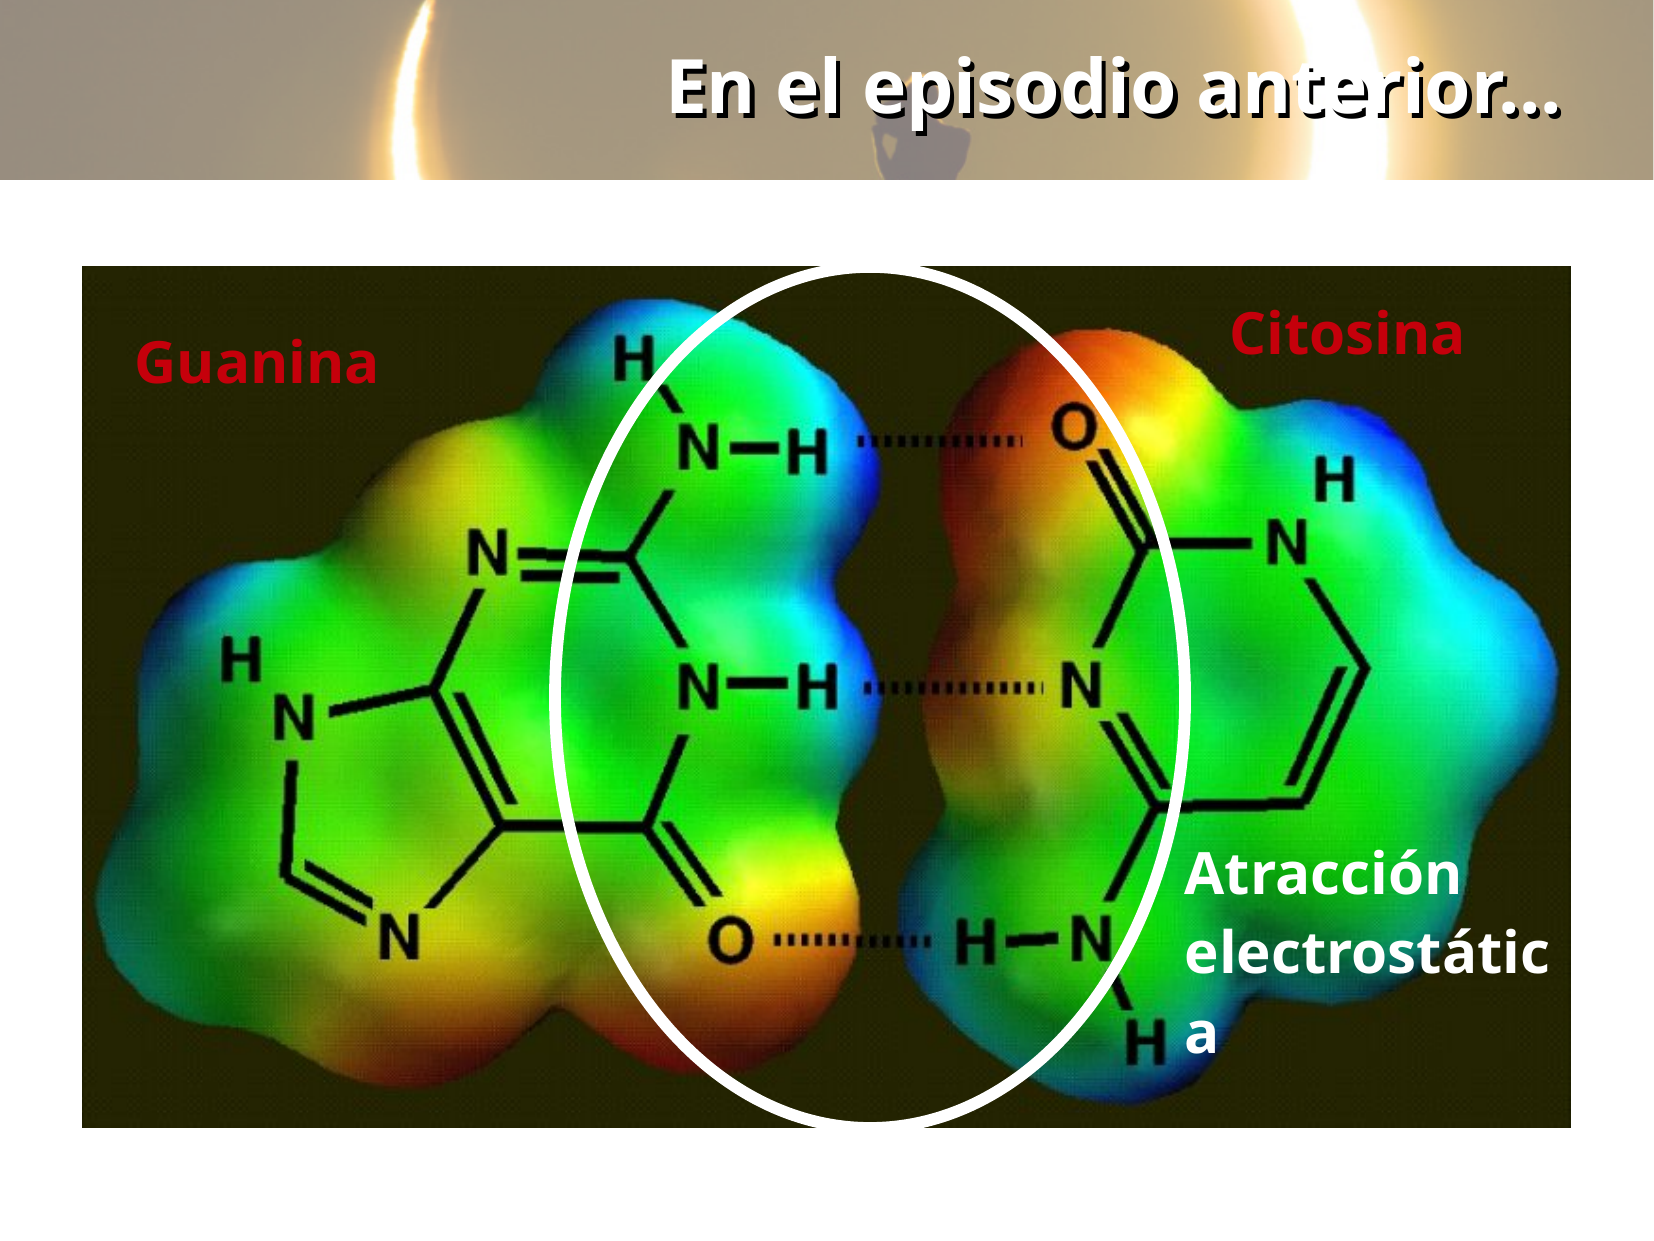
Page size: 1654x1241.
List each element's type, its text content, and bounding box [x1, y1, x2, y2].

text_box Atracción electrostática [1170, 825, 1591, 992]
picture [561, 273, 1179, 1122]
title En el episodio anterior... [75, 19, 1564, 151]
picture [924, 266, 1571, 825]
picture [82, 266, 817, 1129]
picture [923, 857, 1571, 1129]
picture [0, 0, 1654, 180]
text_box Guanina [120, 313, 421, 405]
text_box Citosina [1215, 285, 1516, 376]
